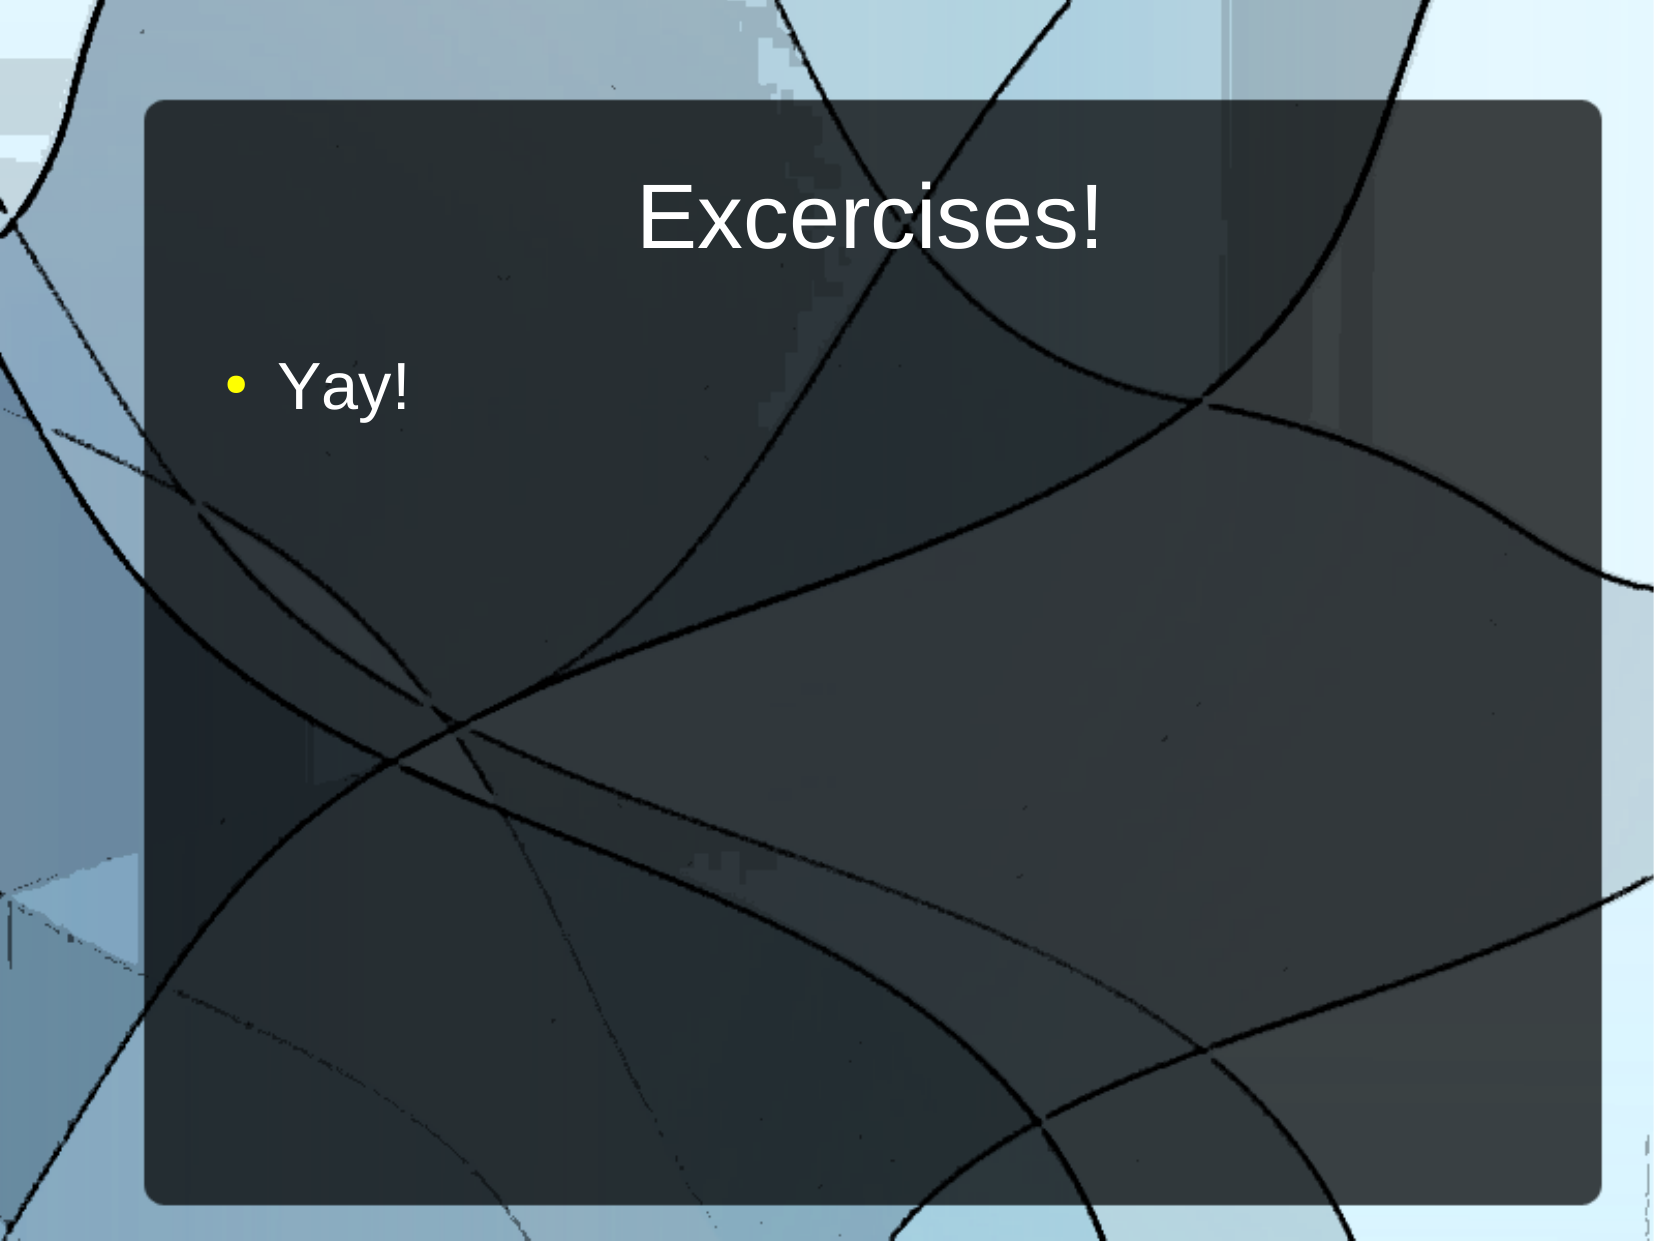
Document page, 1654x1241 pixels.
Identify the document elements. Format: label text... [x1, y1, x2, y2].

title Excercises! [159, 108, 1583, 325]
list Yay! [206, 349, 1571, 1168]
picture [0, 0, 1654, 1241]
